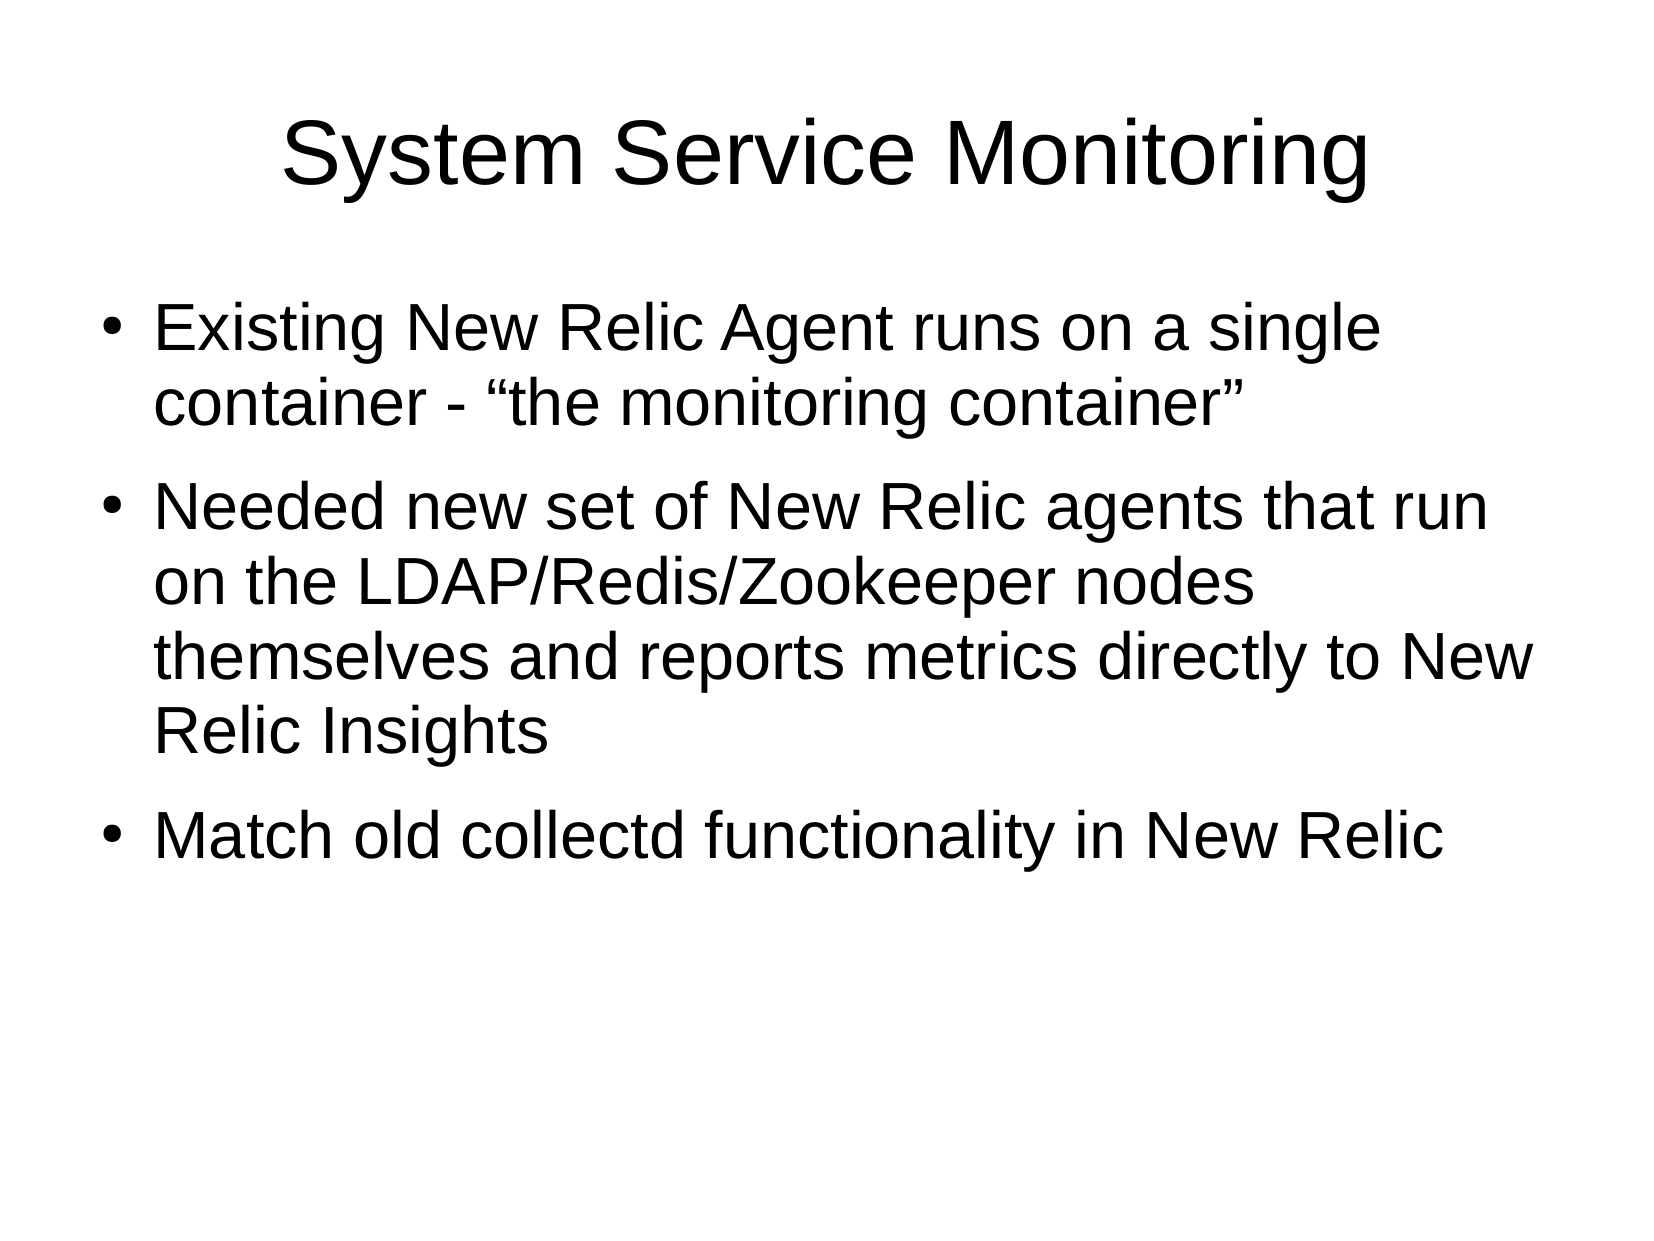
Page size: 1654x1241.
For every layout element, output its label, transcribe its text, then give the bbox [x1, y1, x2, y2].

title System Service Monitoring [82, 49, 1571, 257]
list Existing New Relic Agent runs on a single container - “the monitoring container” Needed new set of New Relic agents that run on the LDAP/Redis/Zookeeper nodes themselves and reports metrics directly to New Relic Insights Match old collectd functionality in New Relic [82, 290, 1571, 1010]
